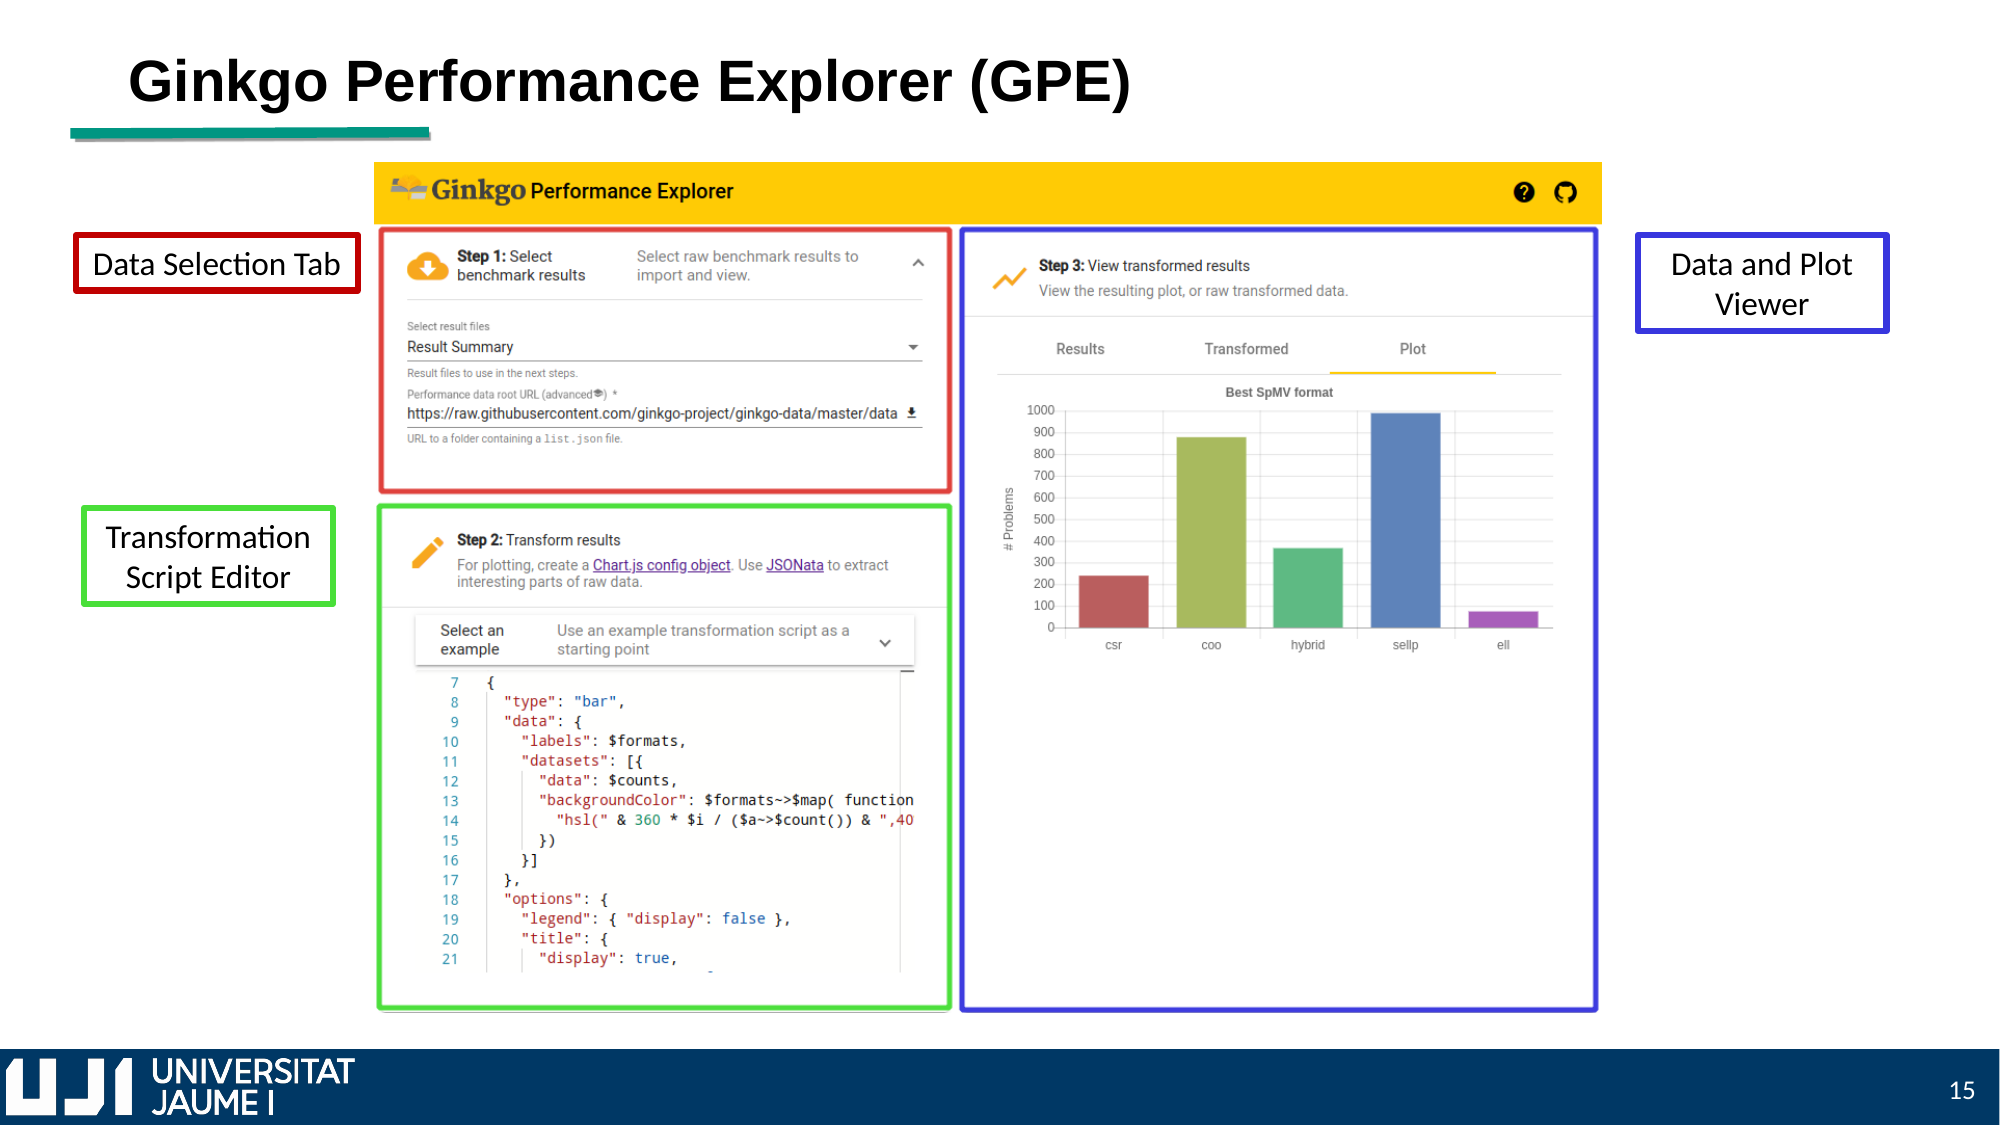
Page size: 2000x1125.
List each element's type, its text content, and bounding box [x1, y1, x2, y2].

text_box Data Selection Tab [76, 235, 358, 291]
picture [374, 162, 1602, 1013]
slide_number <number> [1871, 1057, 1991, 1125]
picture [0, 1049, 2000, 1125]
text_box Ginkgo Performance Explorer (GPE) [113, 0, 1768, 196]
text_box Transformation Script Editor [84, 507, 333, 604]
text_box Data and Plot Viewer [1637, 235, 1887, 331]
